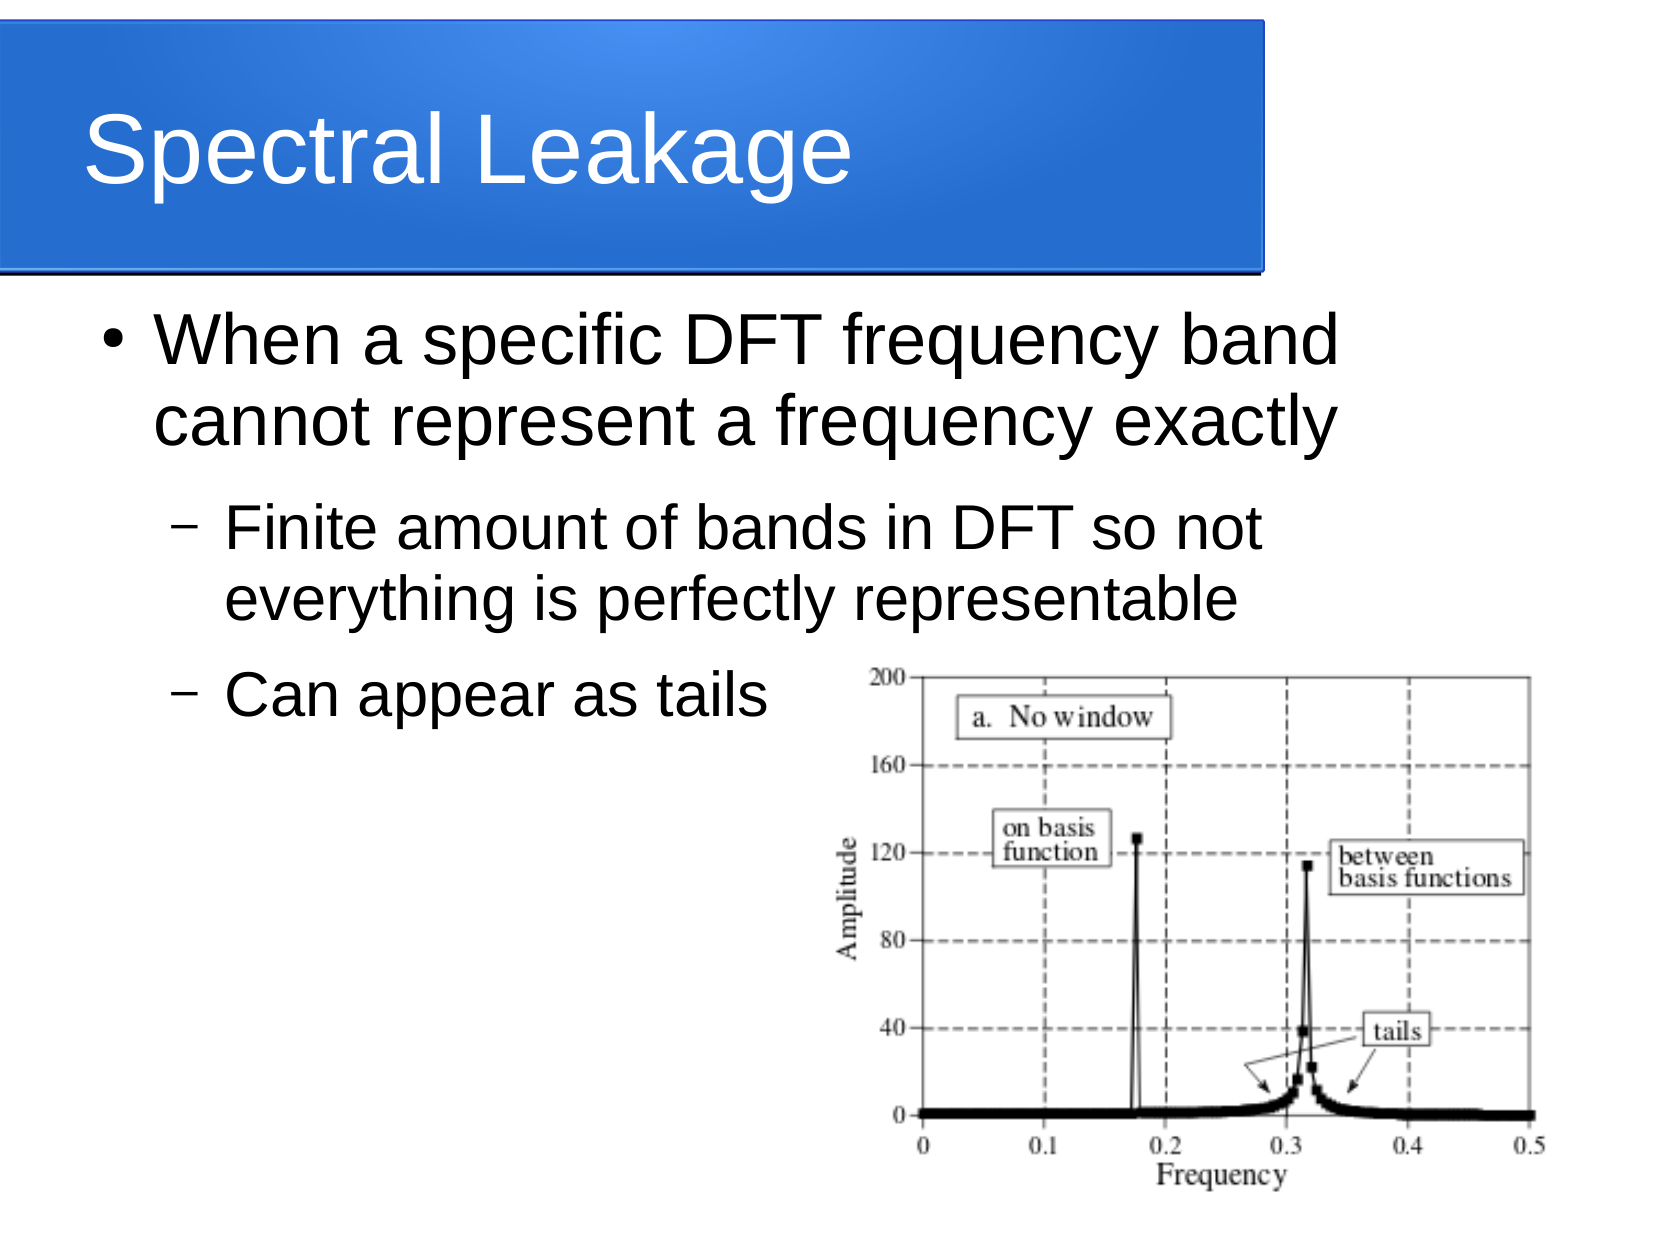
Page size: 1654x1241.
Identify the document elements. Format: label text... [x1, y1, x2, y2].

title Spectral Leakage [82, 47, 1235, 252]
list When a specific DFT frequency band cannot represent a frequency exactly Finite amount of bands in DFT so not everything is perfectly representable Can appear as tails [82, 299, 1571, 1019]
picture [817, 653, 1554, 1206]
